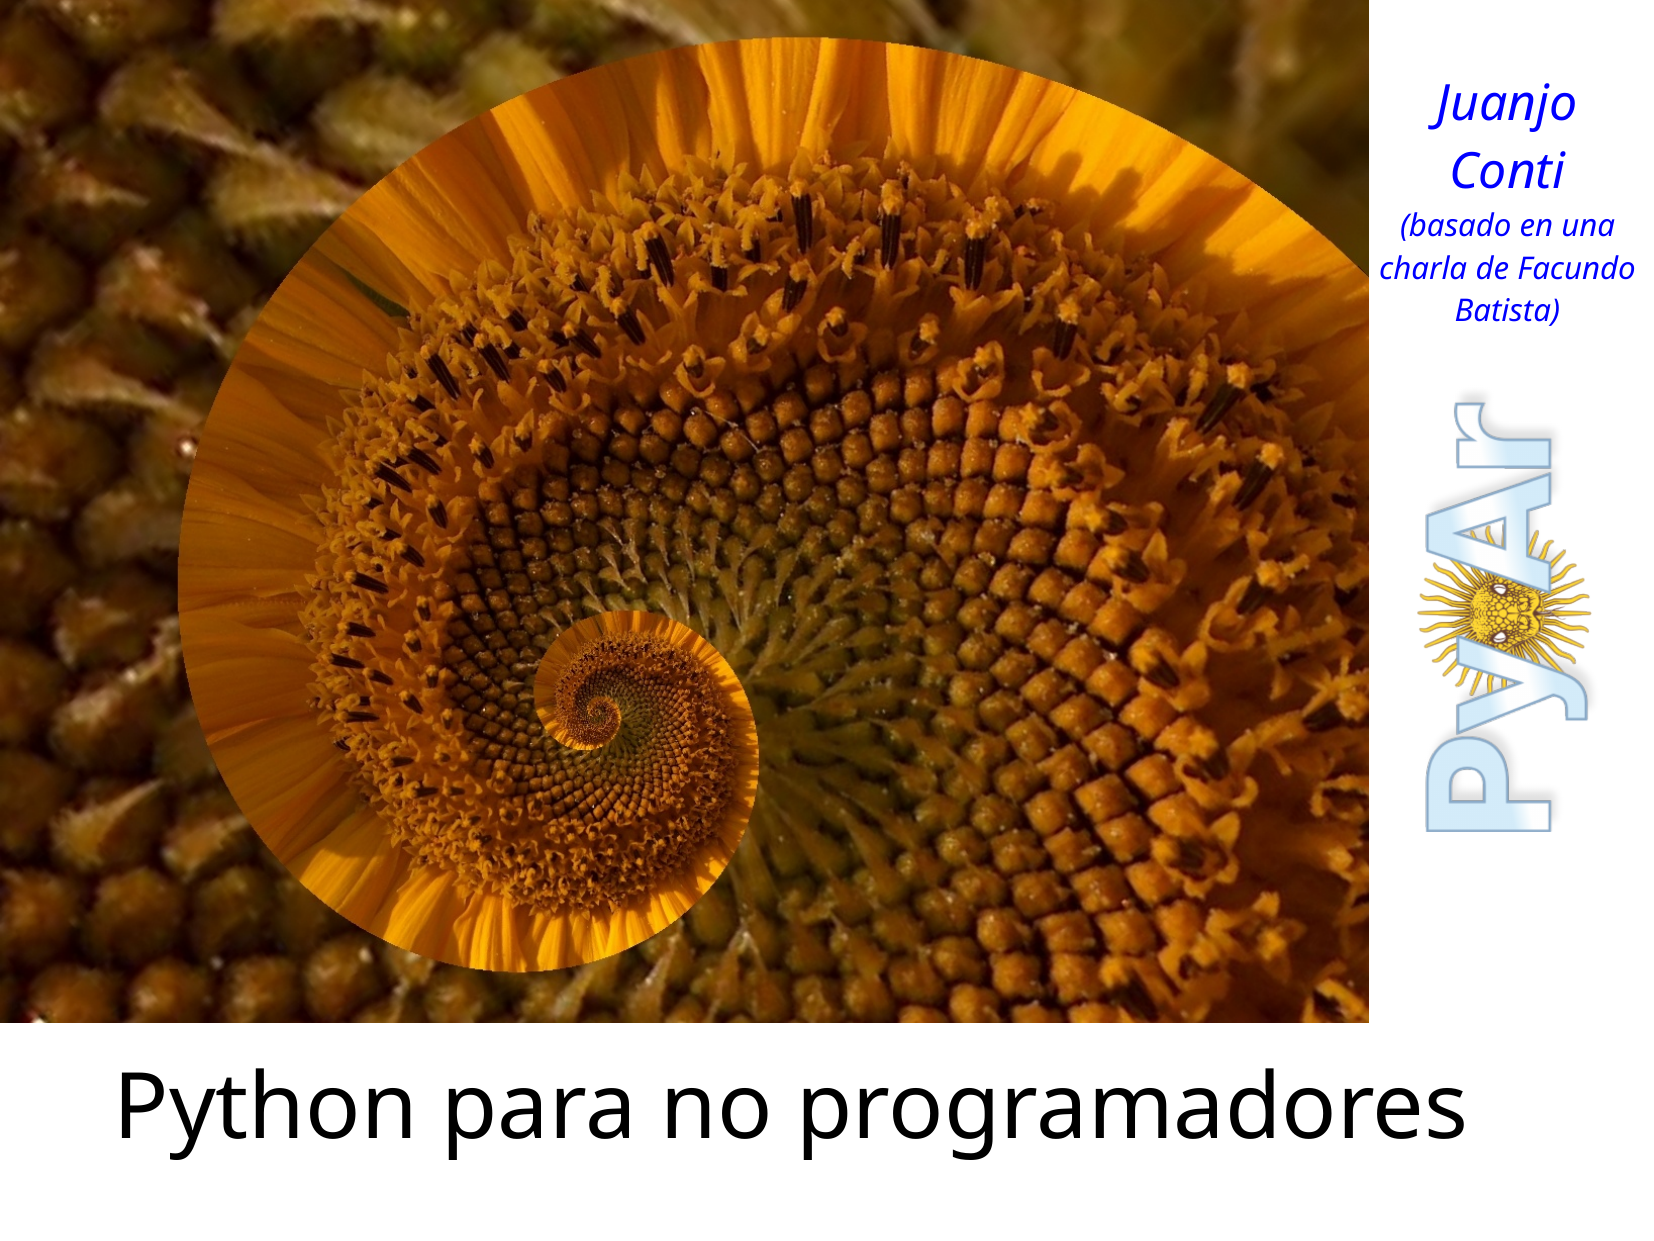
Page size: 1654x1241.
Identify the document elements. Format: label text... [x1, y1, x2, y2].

picture [0, 0, 1369, 1023]
text_box Python para no programadores [99, 1033, 1565, 1201]
picture [1417, 383, 1602, 832]
text_box Juanjo Conti (basado en una charla de Facundo Batista) [1361, 59, 1654, 290]
